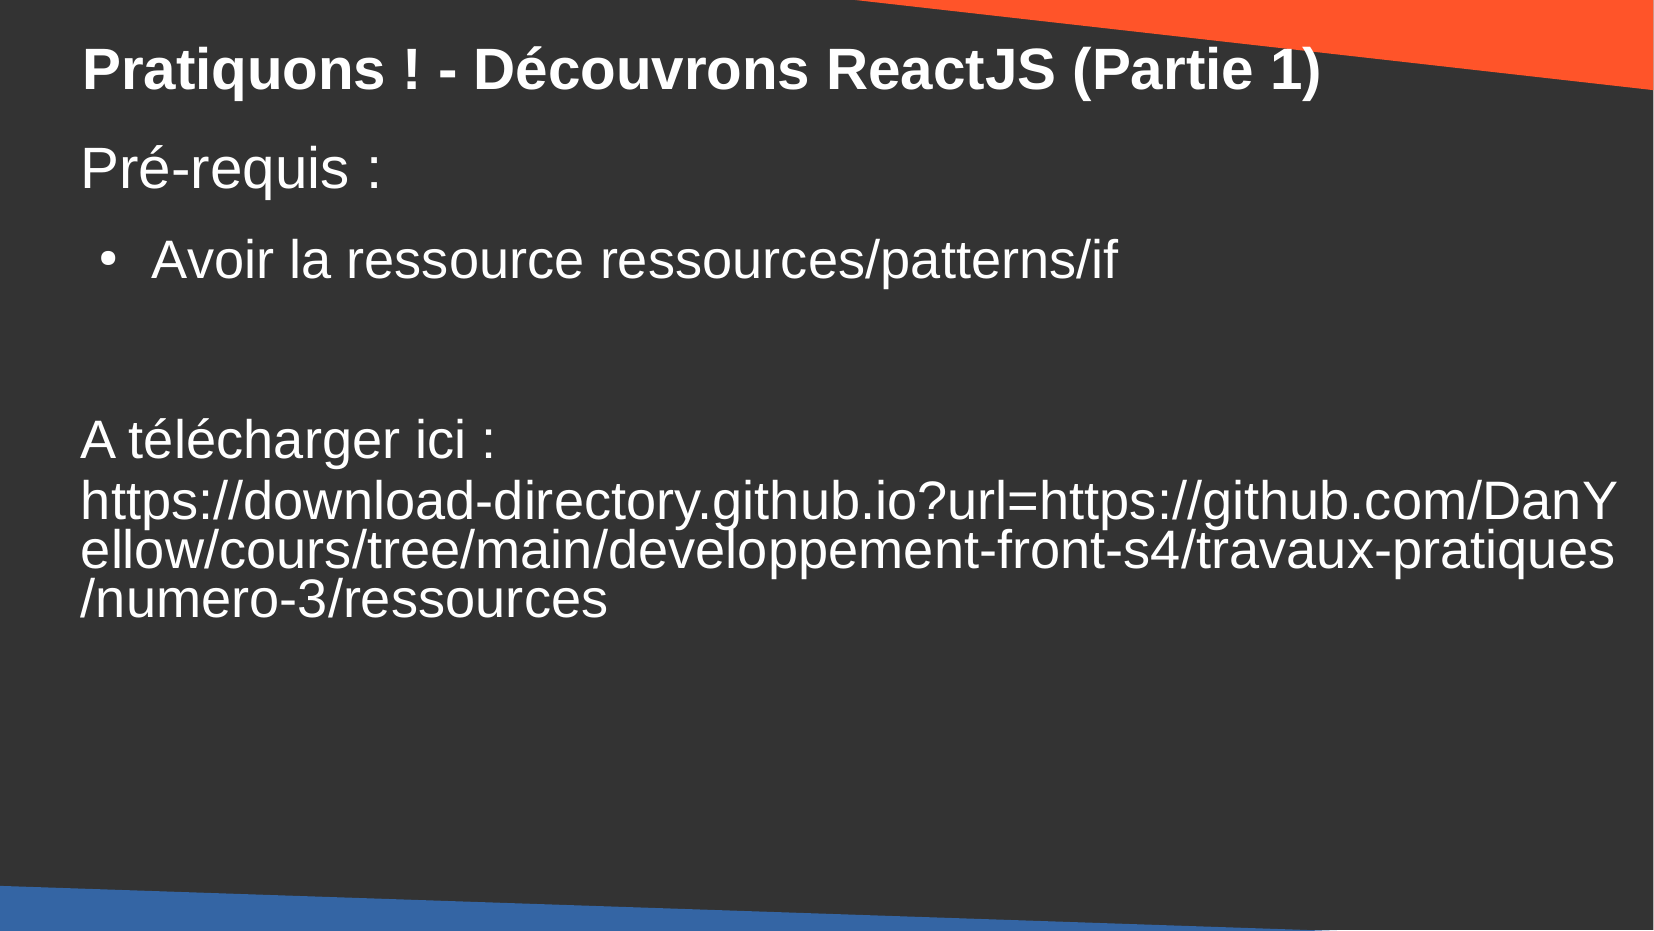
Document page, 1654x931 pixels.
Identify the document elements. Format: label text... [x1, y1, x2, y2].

text_box [855, 0, 1654, 91]
title Pratiquons ! - Découvrons ReactJS (Partie 1) [82, 37, 1571, 114]
list Pré-requis : Avoir la ressource ressources/patterns/if A télécharger ici : https://download-directory.github.io?url=https://github.com/DanYellow/cours/tree/main/developpement-front-s4/travaux-pratiques/numero-3/ressources [80, 135, 1620, 721]
text_box [0, 885, 1337, 931]
